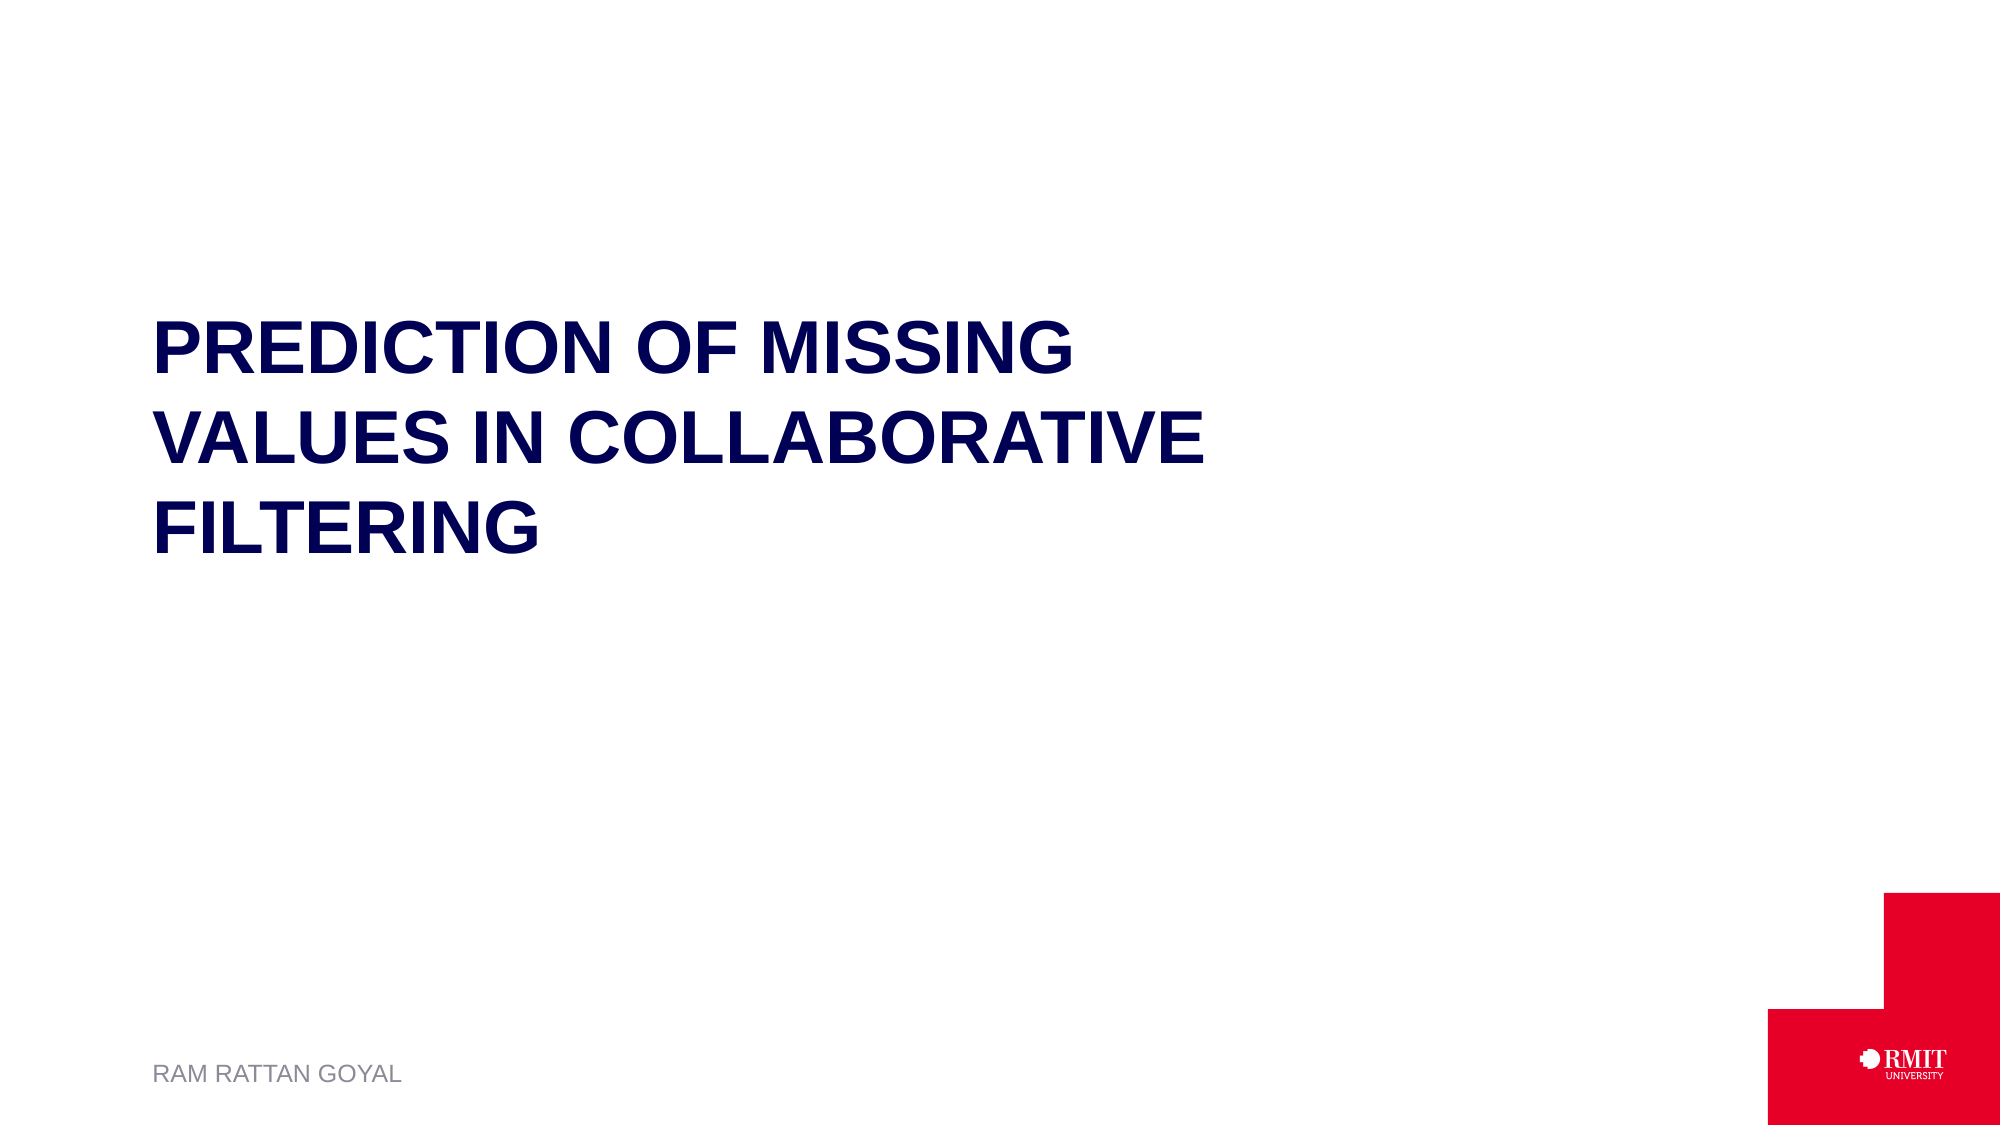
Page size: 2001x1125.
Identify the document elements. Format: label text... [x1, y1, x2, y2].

picture [1851, 1041, 1955, 1088]
title PREDICTION OF MISSING VALUES IN COLLABORATIVE FILTERING [137, 184, 1360, 576]
slide_number RAM RATTAN GOYAL [137, 1042, 588, 1103]
